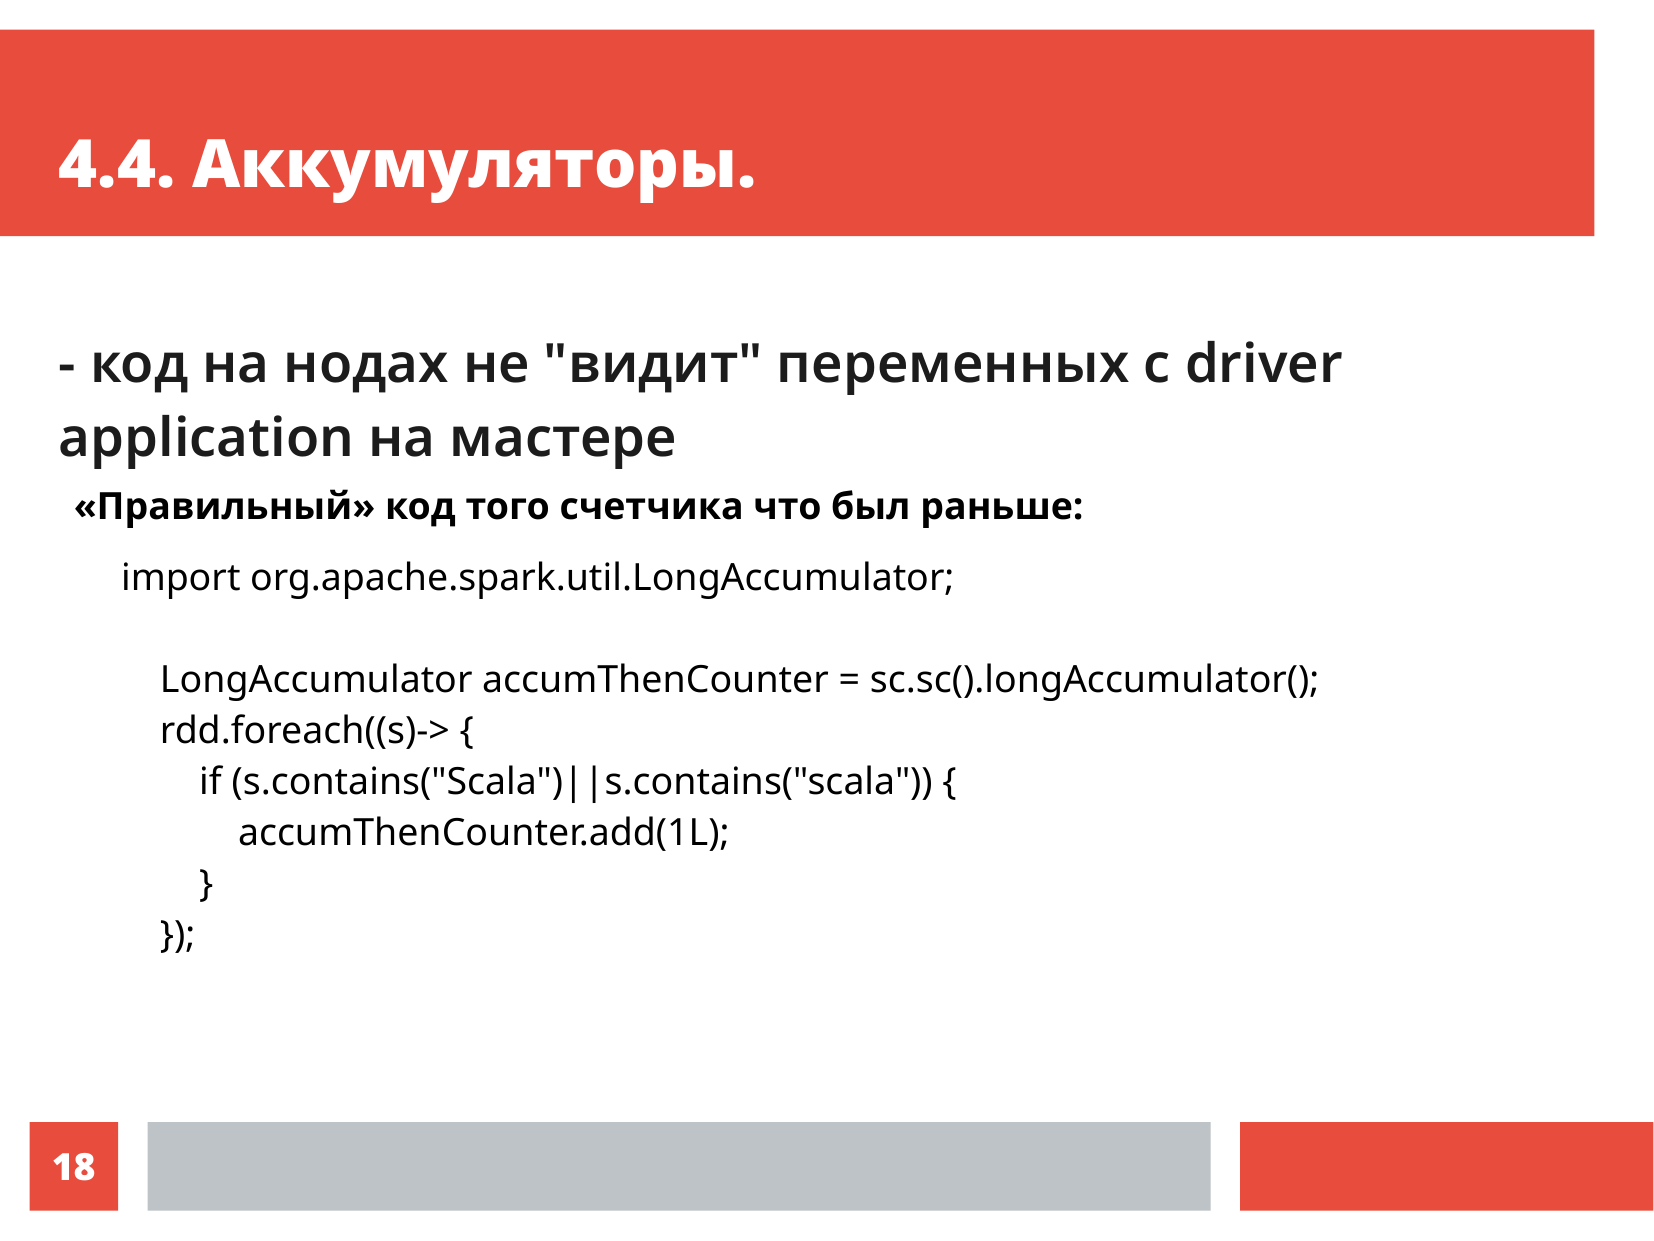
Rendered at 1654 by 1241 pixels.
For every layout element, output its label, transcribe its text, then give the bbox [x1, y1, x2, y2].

text_box import org.apache.spark.util.LongAccumulator; LongAccumulator accumThenCounter = sc.sc().longAccumulator(); rdd.foreach((s)-> { if (s.contains("Scala")||s.contains("scala")) { accumThenCounter.add(1L); } }); [106, 543, 1441, 907]
list - код на нодах не "видит" переменных с driver application на мастере [59, 324, 1565, 485]
title 4.4. Аккумуляторы. [59, 59, 1595, 207]
text_box «Правильный» код того счетчика что был раньше: [59, 472, 1202, 531]
